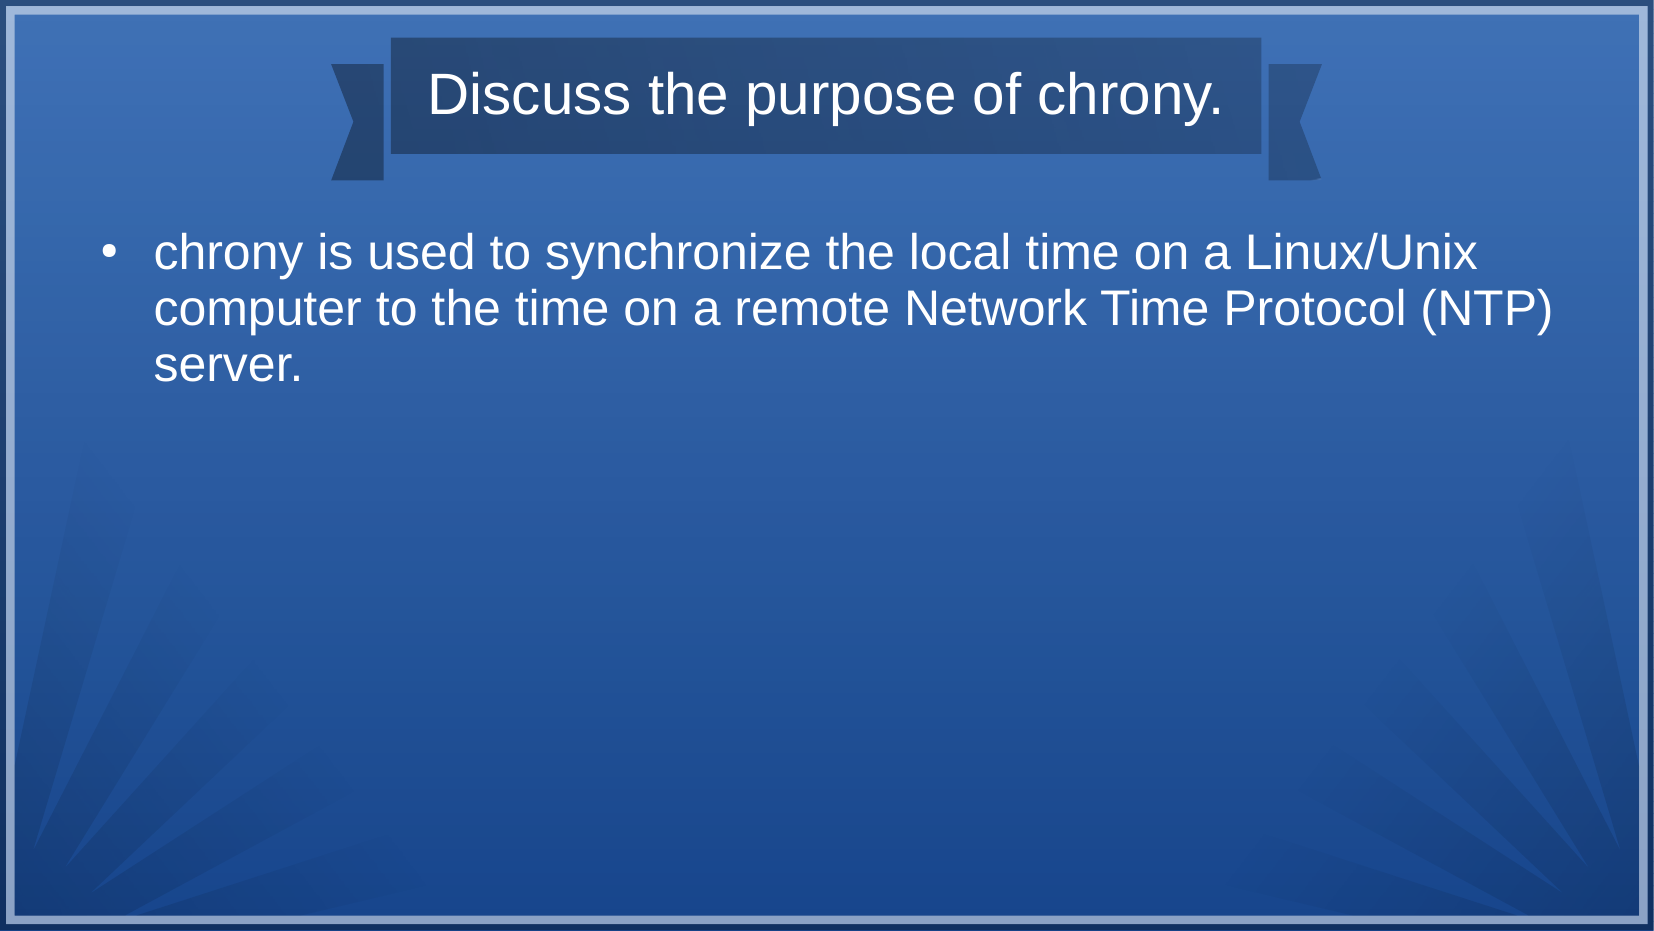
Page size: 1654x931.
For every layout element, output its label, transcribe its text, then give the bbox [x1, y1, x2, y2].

list chrony is used to synchronize the local time on a Linux/Unix computer to the time on a remote Network Time Protocol (NTP) server. [82, 224, 1571, 848]
title Discuss the purpose of chrony. [389, 35, 1264, 154]
